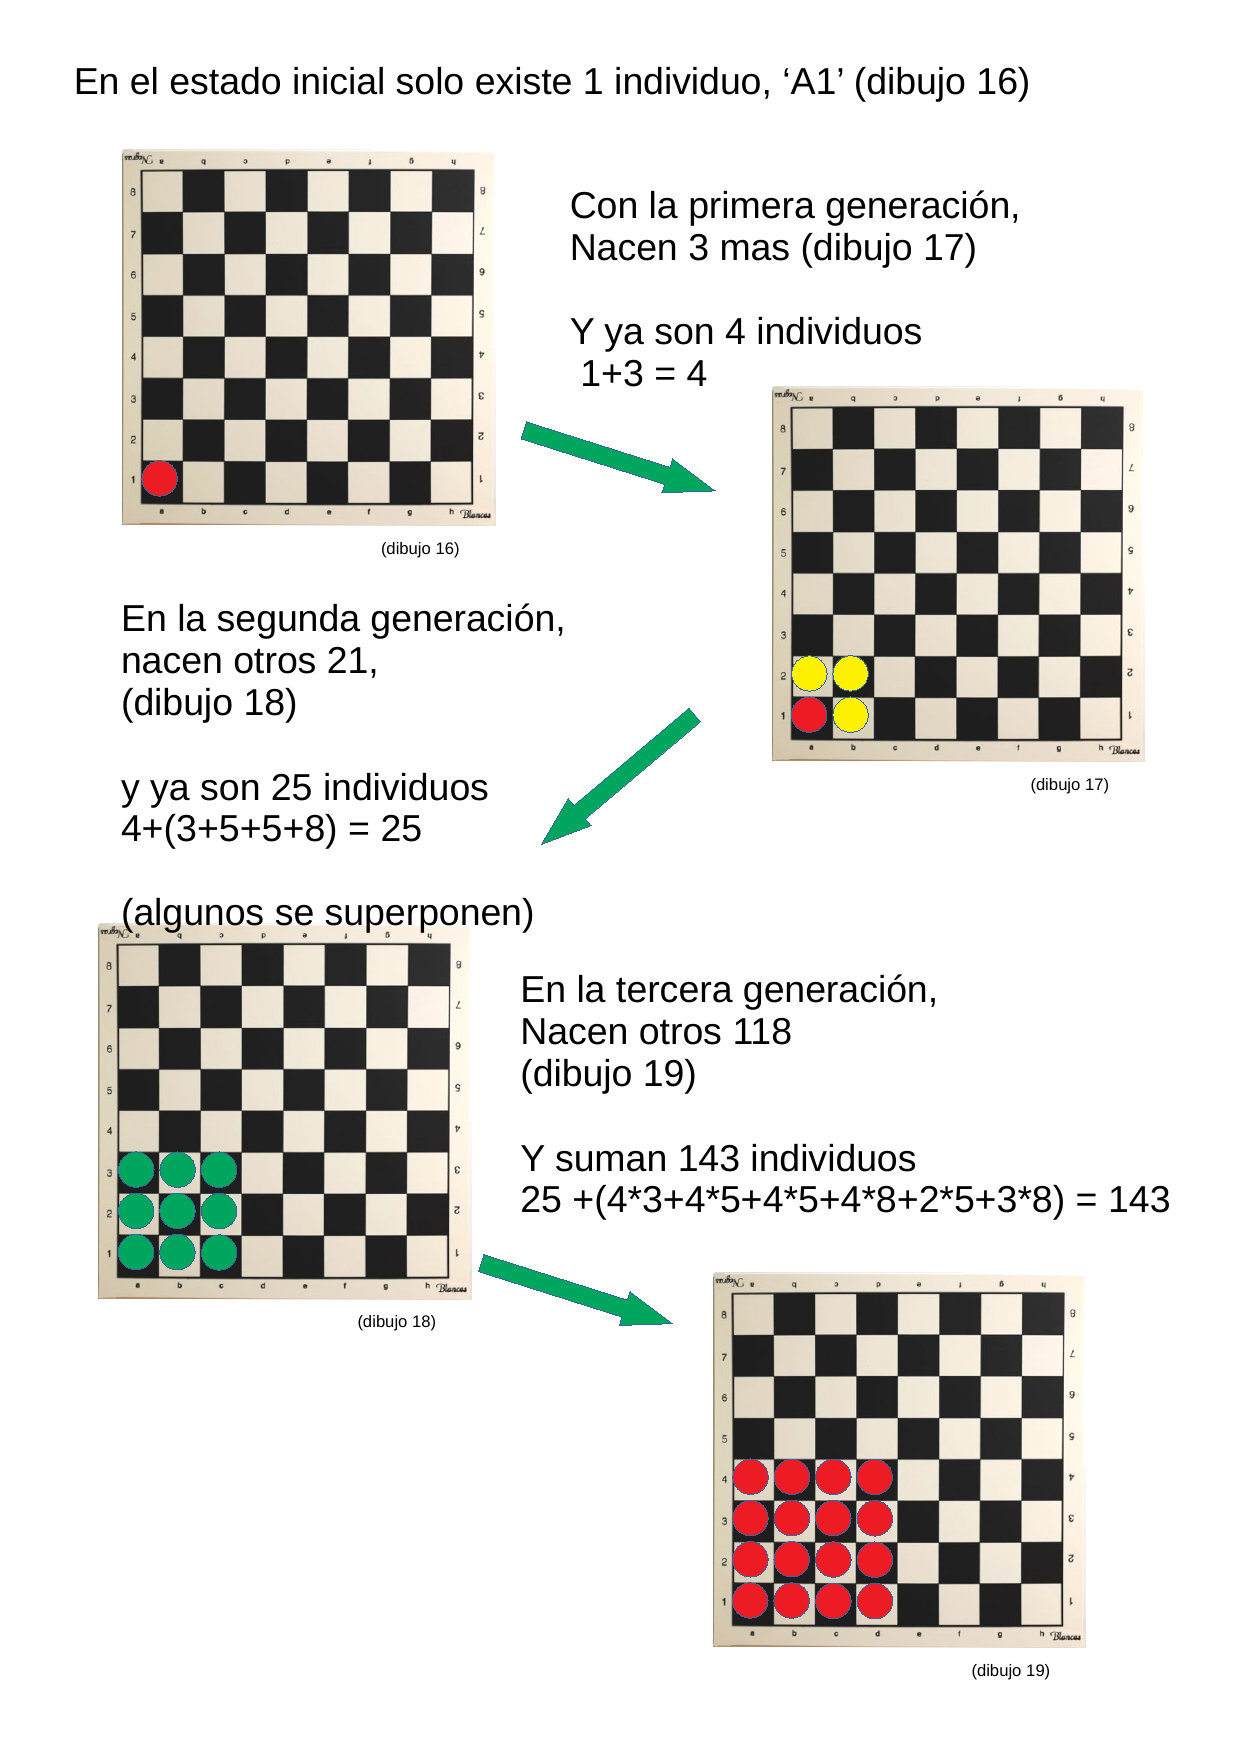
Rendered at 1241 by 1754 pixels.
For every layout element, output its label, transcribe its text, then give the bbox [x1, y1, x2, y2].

text_box [141, 460, 178, 497]
text_box [857, 1583, 893, 1619]
text_box [159, 1193, 196, 1229]
text_box [774, 1500, 810, 1536]
text_box Con la primera generación, Nacen 3 mas (dibujo 17) Y ya son 4 individuos 1+3 = 4 [555, 177, 1158, 438]
picture [711, 1271, 1087, 1648]
text_box (dibujo 19) [956, 1653, 1066, 1688]
text_box [832, 655, 869, 692]
text_box [159, 1234, 196, 1270]
text_box [521, 421, 716, 493]
text_box (dibujo 17) [1015, 767, 1125, 802]
text_box [118, 1234, 154, 1270]
text_box [201, 1193, 237, 1229]
text_box [201, 1234, 237, 1271]
text_box [159, 1151, 196, 1188]
text_box [773, 1582, 810, 1619]
text_box [815, 1541, 852, 1578]
text_box [201, 1151, 237, 1188]
text_box [732, 1458, 769, 1495]
text_box [791, 655, 828, 692]
text_box [478, 1254, 673, 1326]
text_box En el estado inicial solo existe 1 individuo, ‘A1’ (dibujo 16) [59, 53, 1099, 110]
text_box [815, 1583, 852, 1619]
text_box [118, 1193, 154, 1229]
text_box [815, 1459, 852, 1495]
text_box (dibujo 16) [366, 531, 475, 566]
text_box [732, 1582, 769, 1619]
text_box [118, 1151, 155, 1188]
text_box [732, 1500, 769, 1536]
picture [96, 922, 473, 1300]
text_box [857, 1541, 893, 1578]
picture [770, 438, 1146, 762]
text_box [774, 1459, 810, 1495]
text_box [815, 1500, 852, 1536]
text_box (dibujo 18) [342, 1305, 452, 1339]
text_box [832, 696, 869, 733]
text_box [541, 708, 701, 845]
picture [120, 148, 497, 526]
text_box [857, 1459, 893, 1495]
text_box En la segunda generación, nacen otros 21, (dibujo 18) y ya son 25 individuos 4+(3+5+5+8) = 25 (algunos se superponen) [106, 590, 583, 942]
text_box En la tercera generación, Nacen otros 118 (dibujo 19) Y suman 143 individuos 25 +(4*3+4*5+4*5+4*8+2*5+3*8) = 143 [505, 961, 1205, 1229]
text_box [857, 1500, 893, 1537]
text_box [791, 696, 827, 733]
text_box [773, 1541, 810, 1577]
text_box [732, 1541, 769, 1578]
